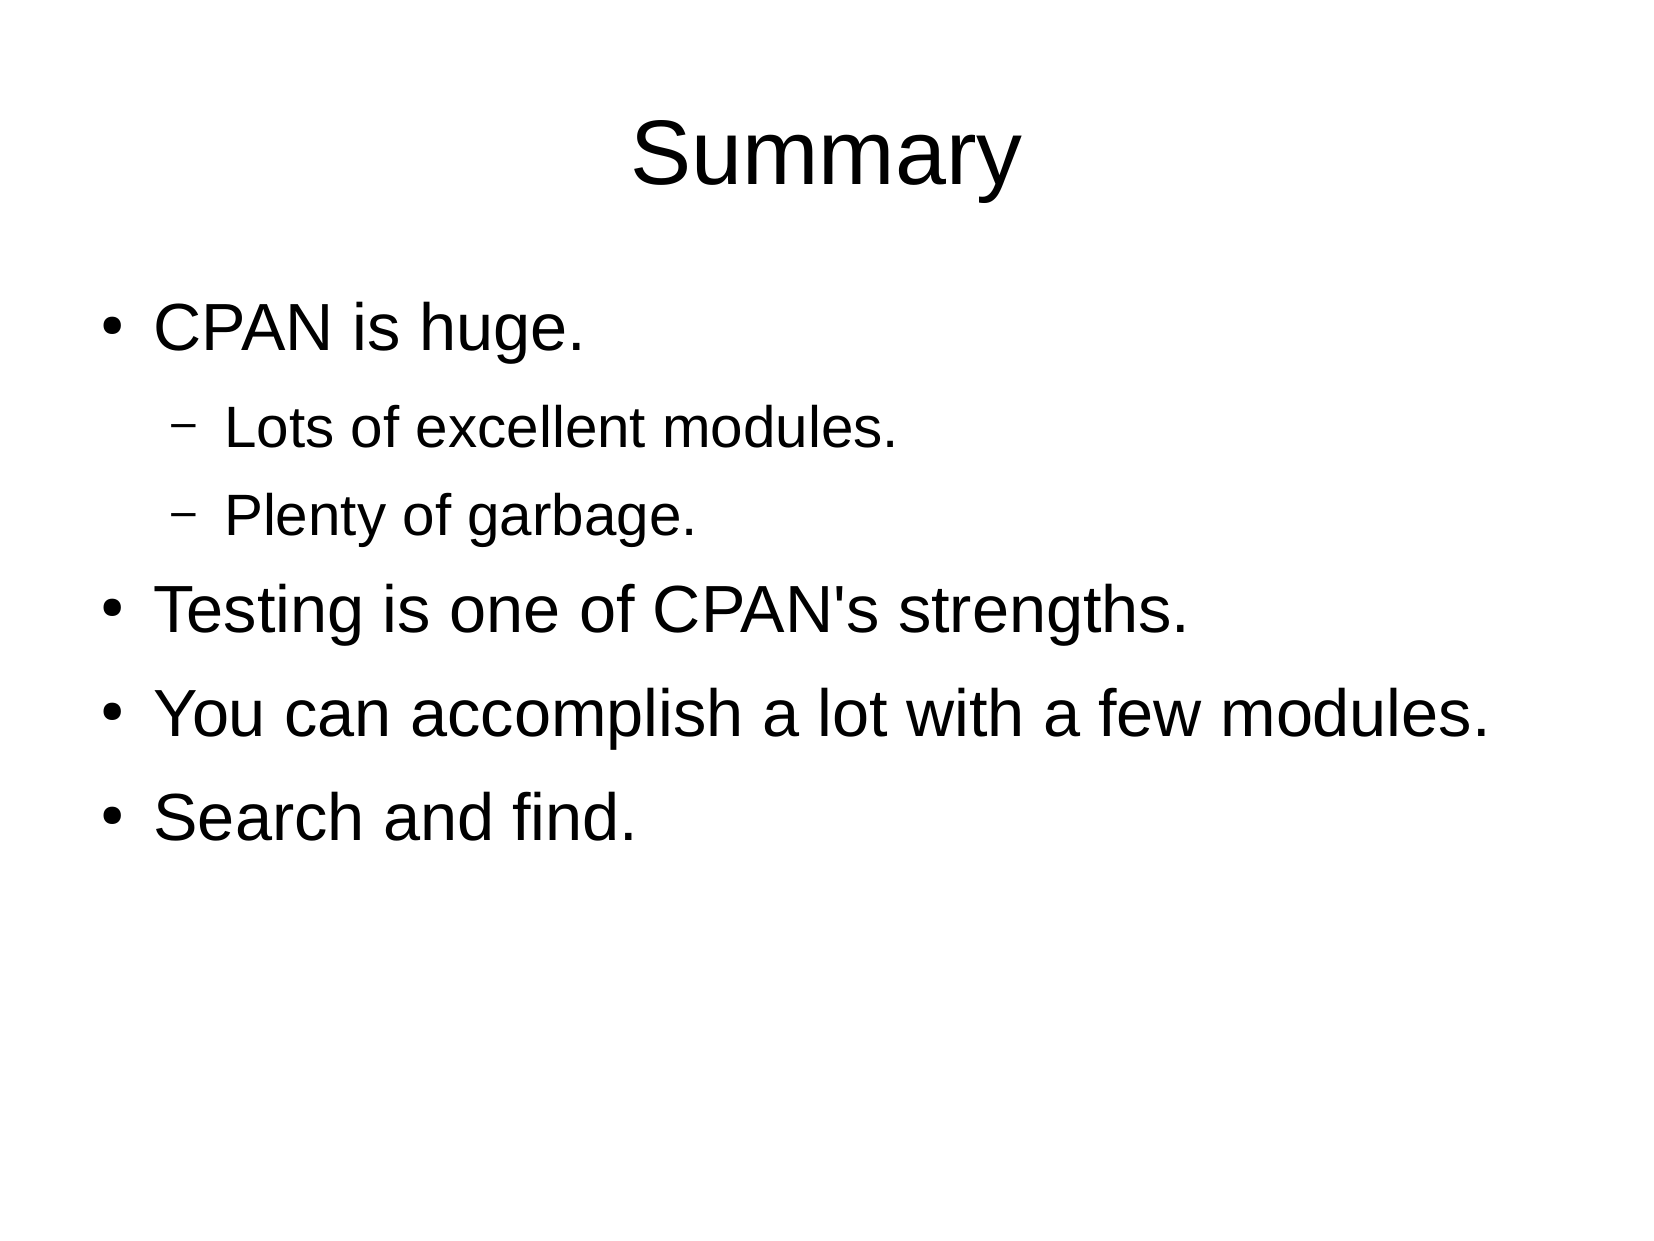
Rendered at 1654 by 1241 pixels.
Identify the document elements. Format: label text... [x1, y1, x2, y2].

list CPAN is huge. Lots of excellent modules. Plenty of garbage. Testing is one of CPAN's strengths. You can accomplish a lot with a few modules. Search and find. [82, 290, 1571, 1010]
title Summary [82, 49, 1571, 257]
